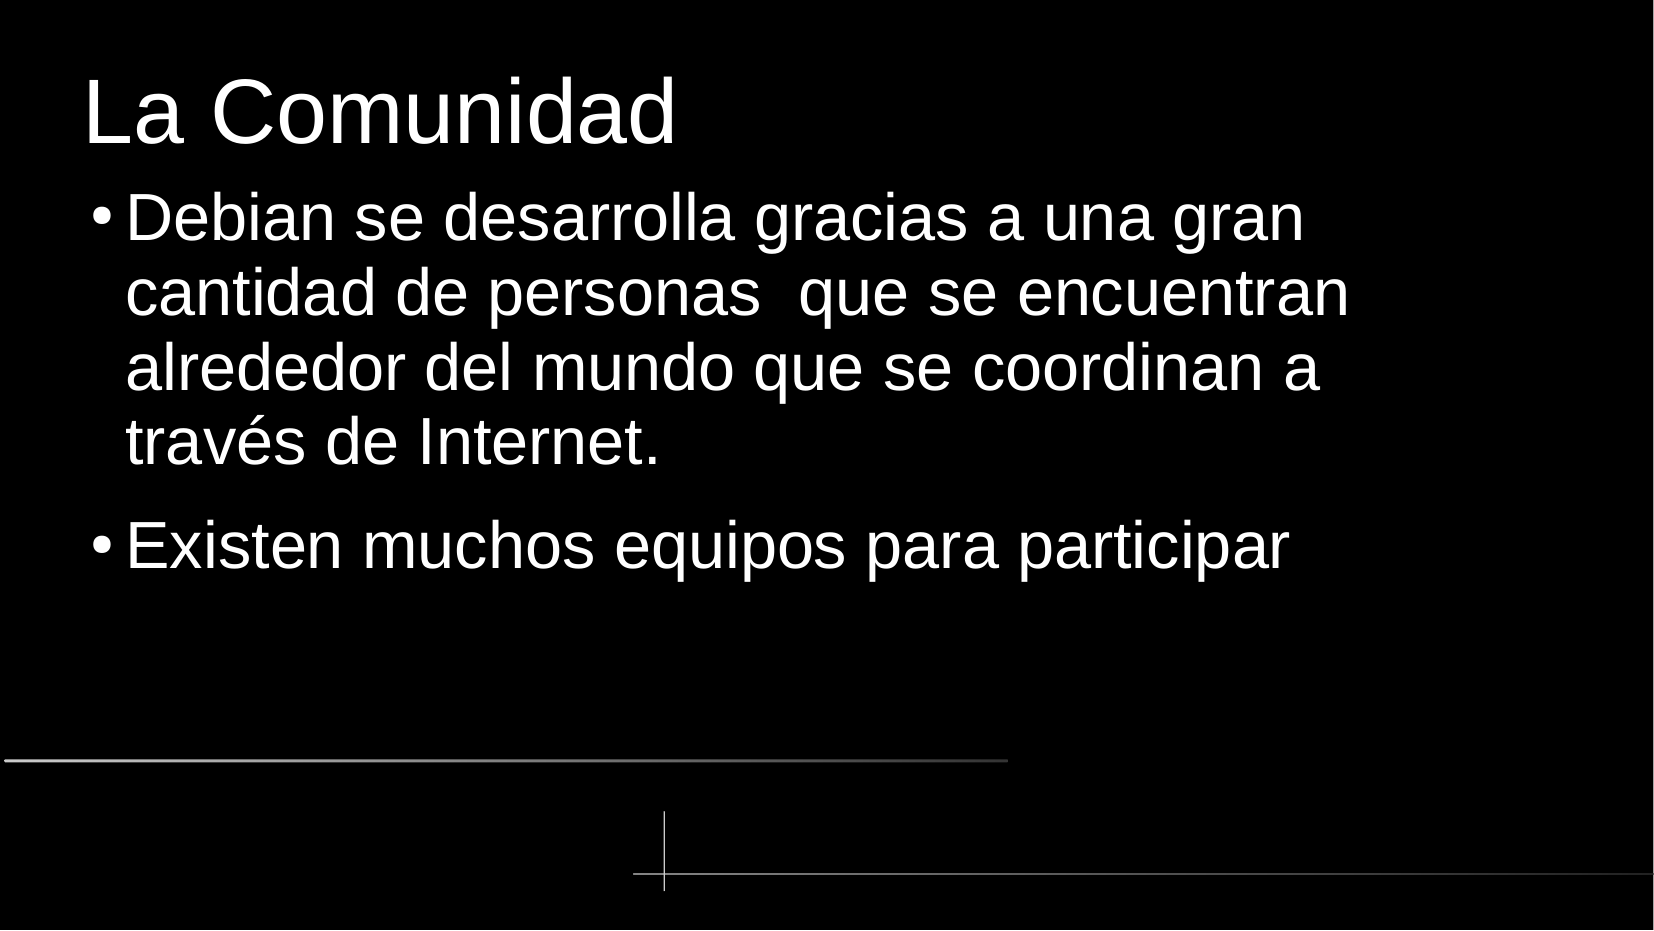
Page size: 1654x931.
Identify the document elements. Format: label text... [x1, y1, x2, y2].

title La Comunidad [82, 35, 1235, 189]
list Debian se desarrolla gracias a una gran cantidad de personas que se encuentran alrededor del mundo que se coordinan a través de Internet. Existen muchos equipos para participar [90, 180, 1441, 811]
